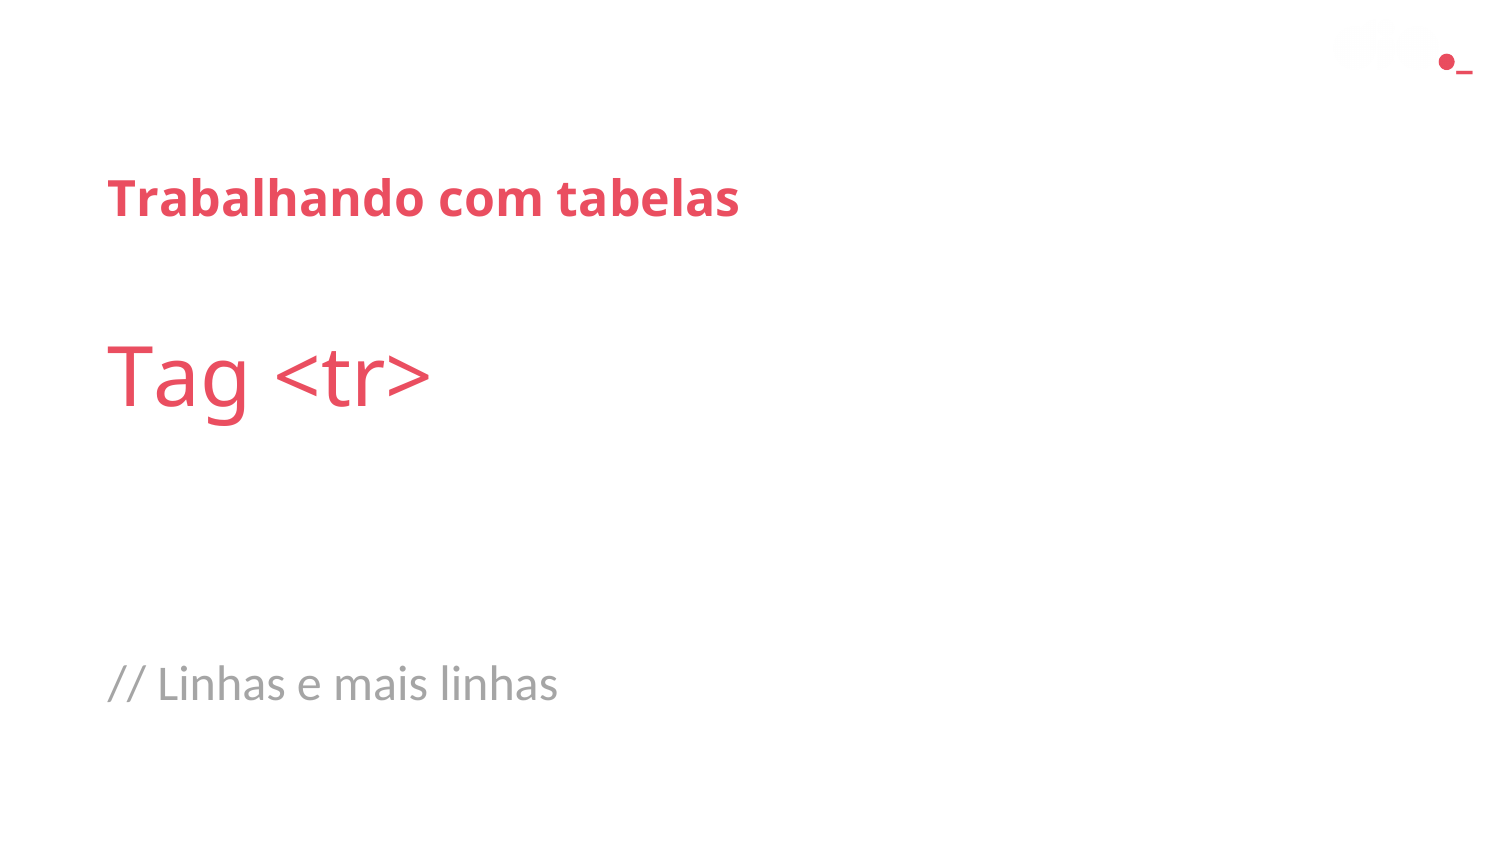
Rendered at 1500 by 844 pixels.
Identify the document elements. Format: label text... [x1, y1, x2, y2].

text_box Tag <tr> [92, 292, 1309, 558]
picture [1333, 19, 1473, 75]
text_box Trabalhando com tabelas [92, 142, 1309, 223]
text_box // Linhas e mais linhas [92, 635, 1309, 701]
